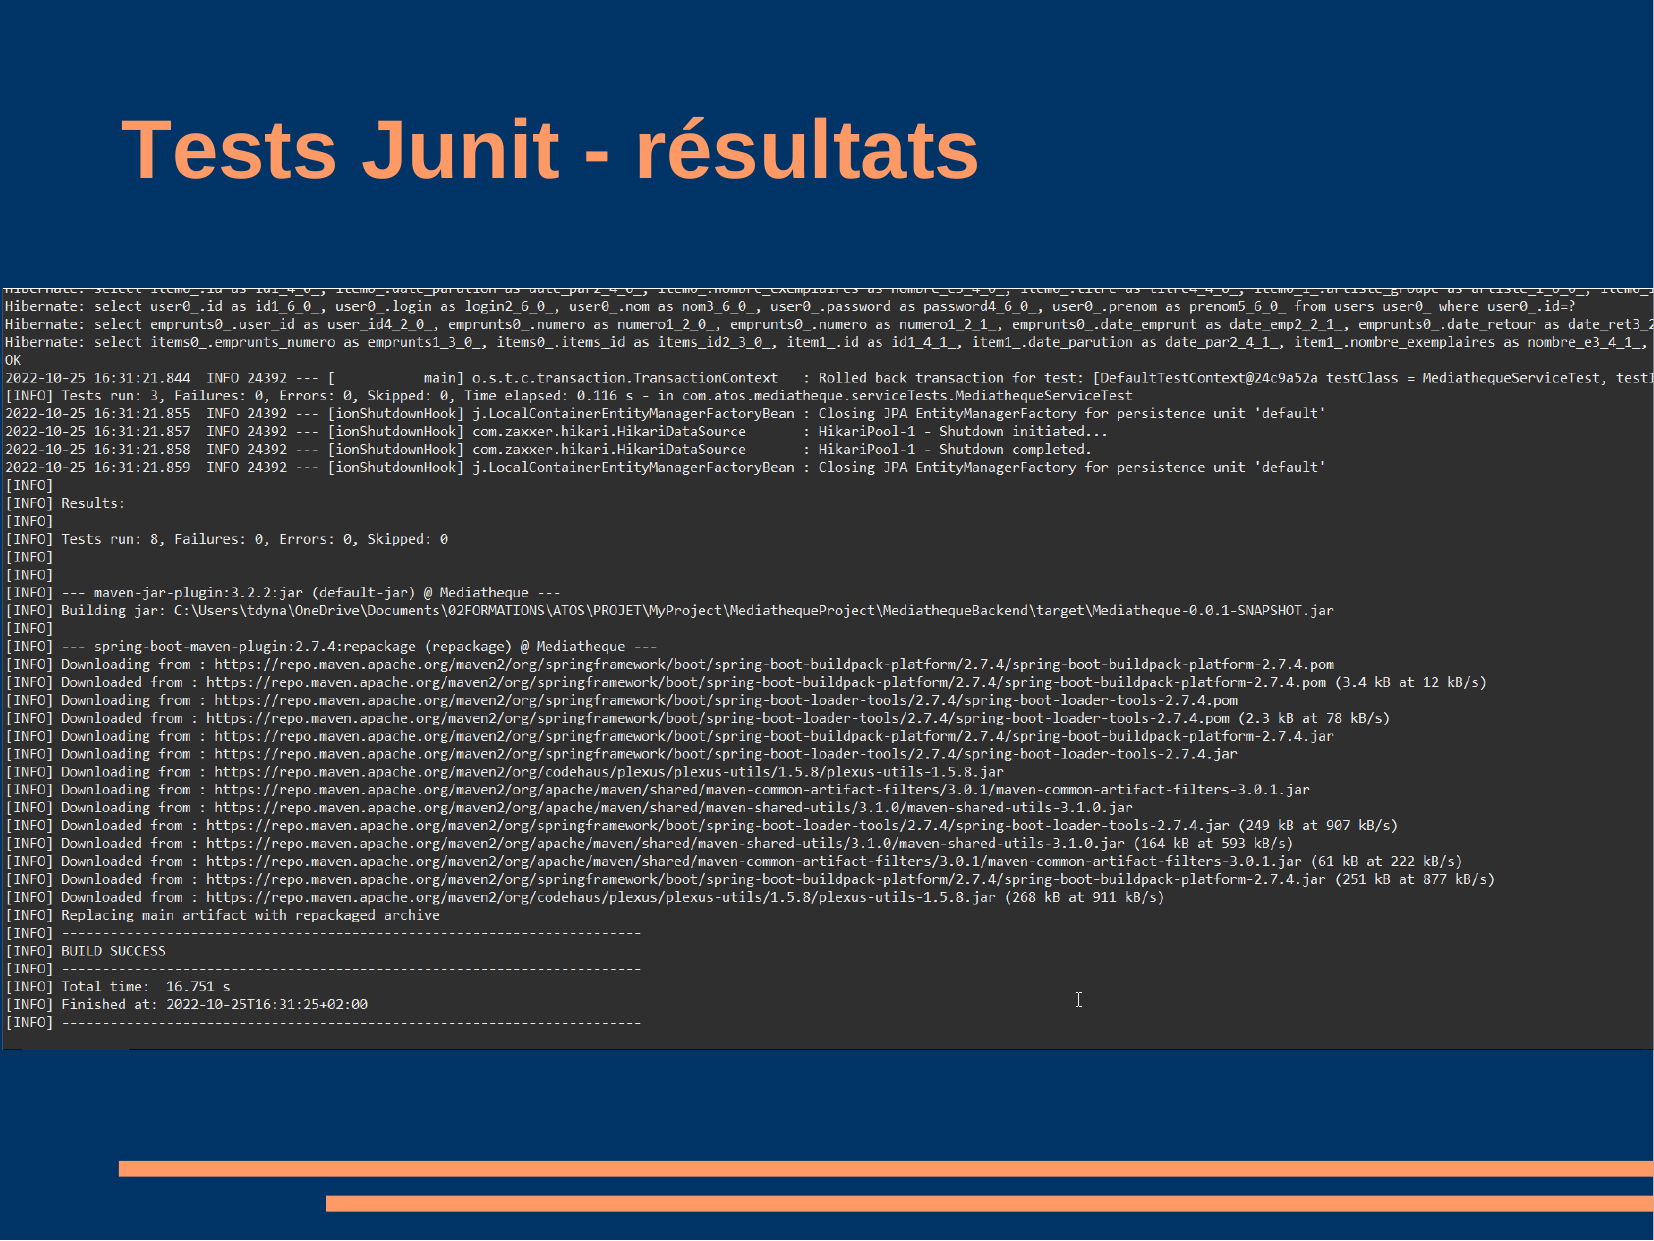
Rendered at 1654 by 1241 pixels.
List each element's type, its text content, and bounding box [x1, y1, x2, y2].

title Tests Junit - résultats [121, 46, 1534, 254]
picture [2, 288, 1654, 1050]
